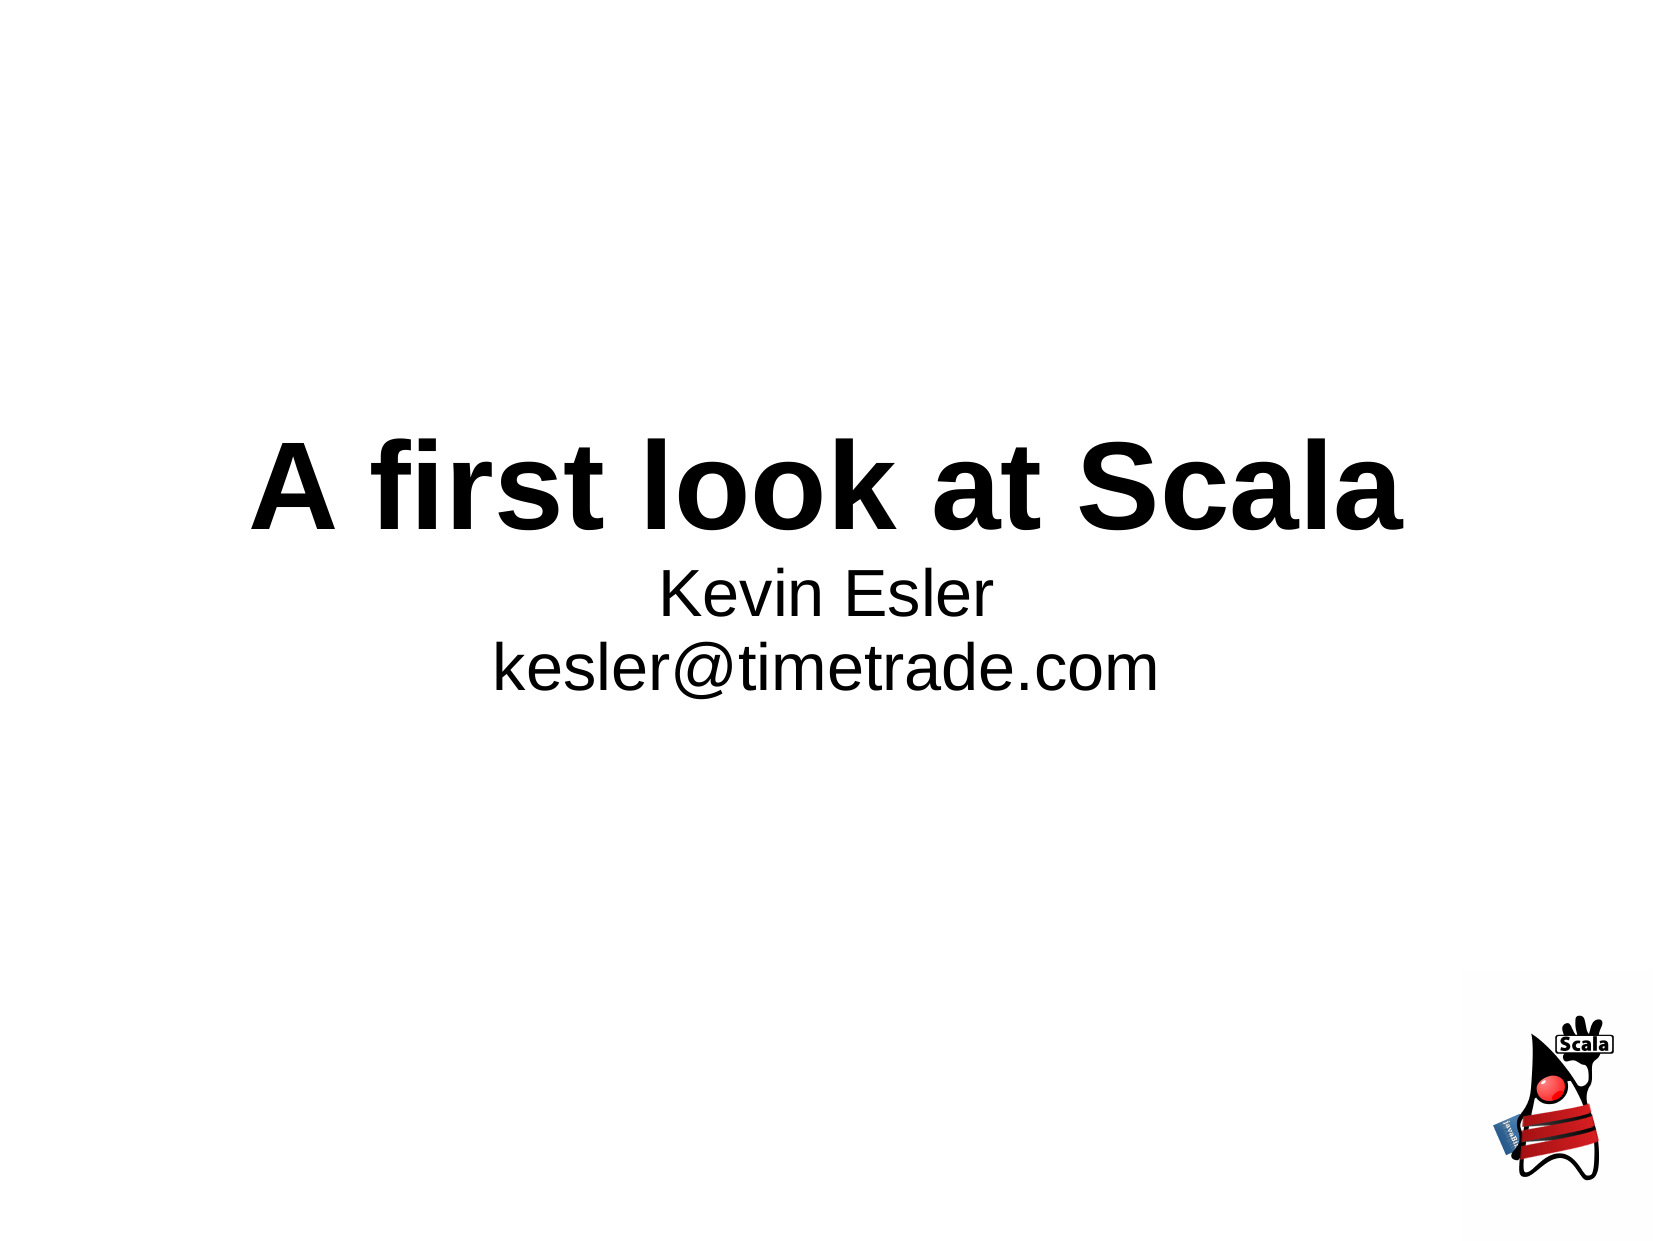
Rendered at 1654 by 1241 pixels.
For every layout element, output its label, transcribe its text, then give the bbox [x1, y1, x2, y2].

subtitle A first look at Scala Kevin Esler kesler@timetrade.com [82, 56, 1571, 1102]
picture [1462, 969, 1654, 1241]
